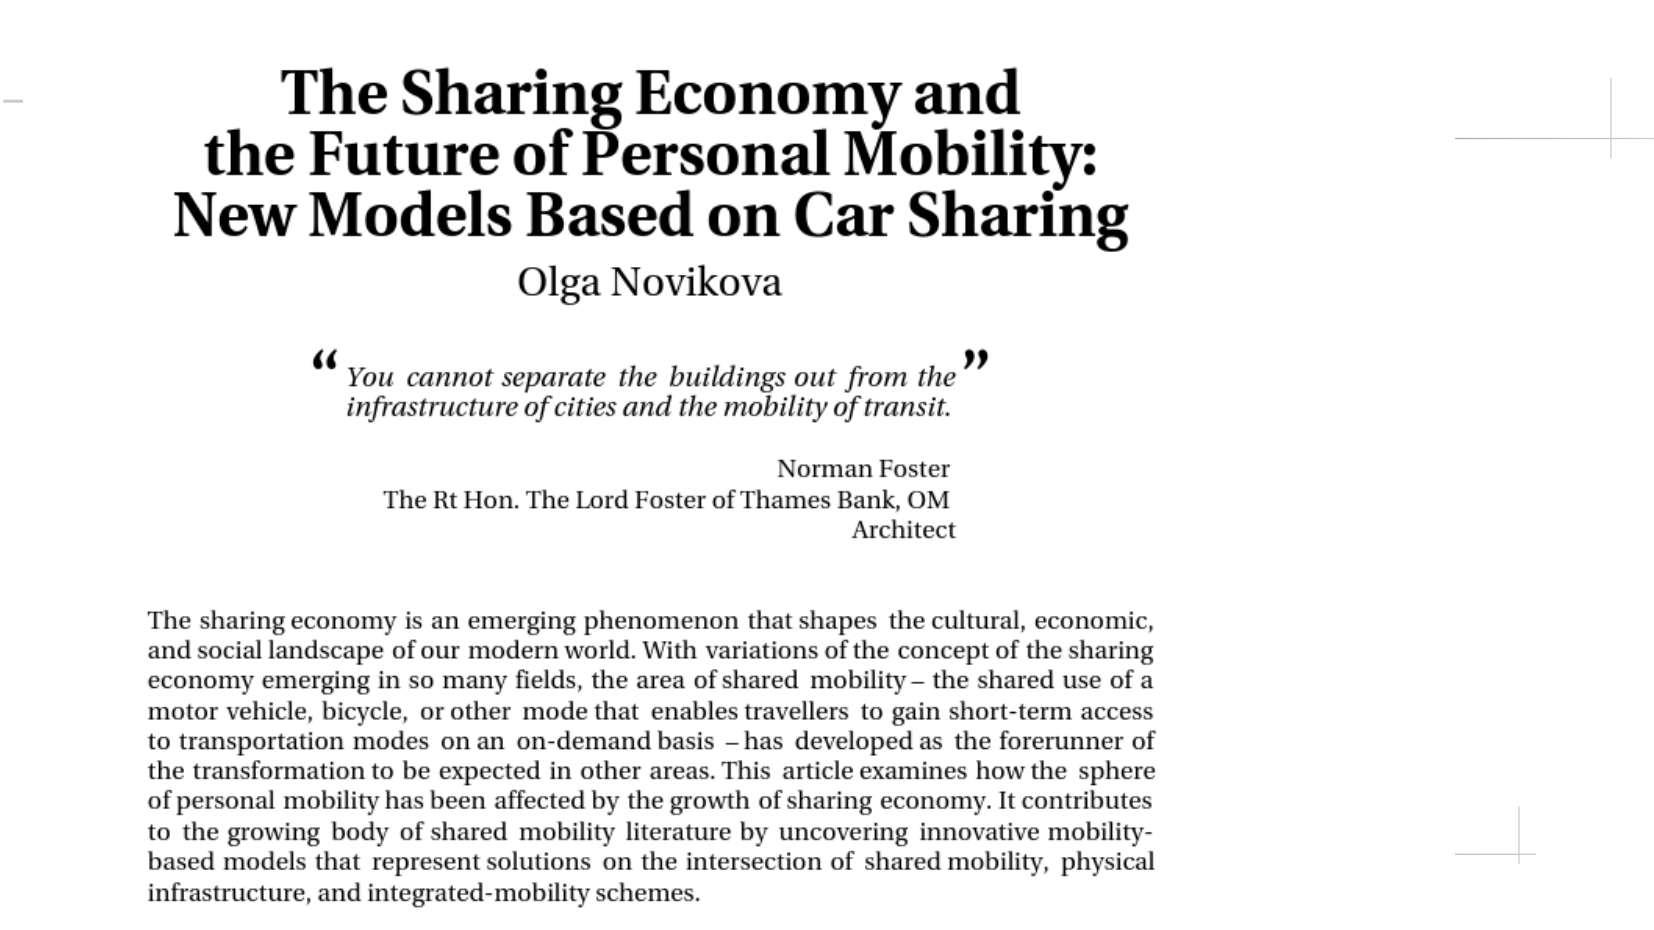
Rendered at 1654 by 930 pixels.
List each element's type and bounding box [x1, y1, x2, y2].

picture [23, 11, 1455, 917]
